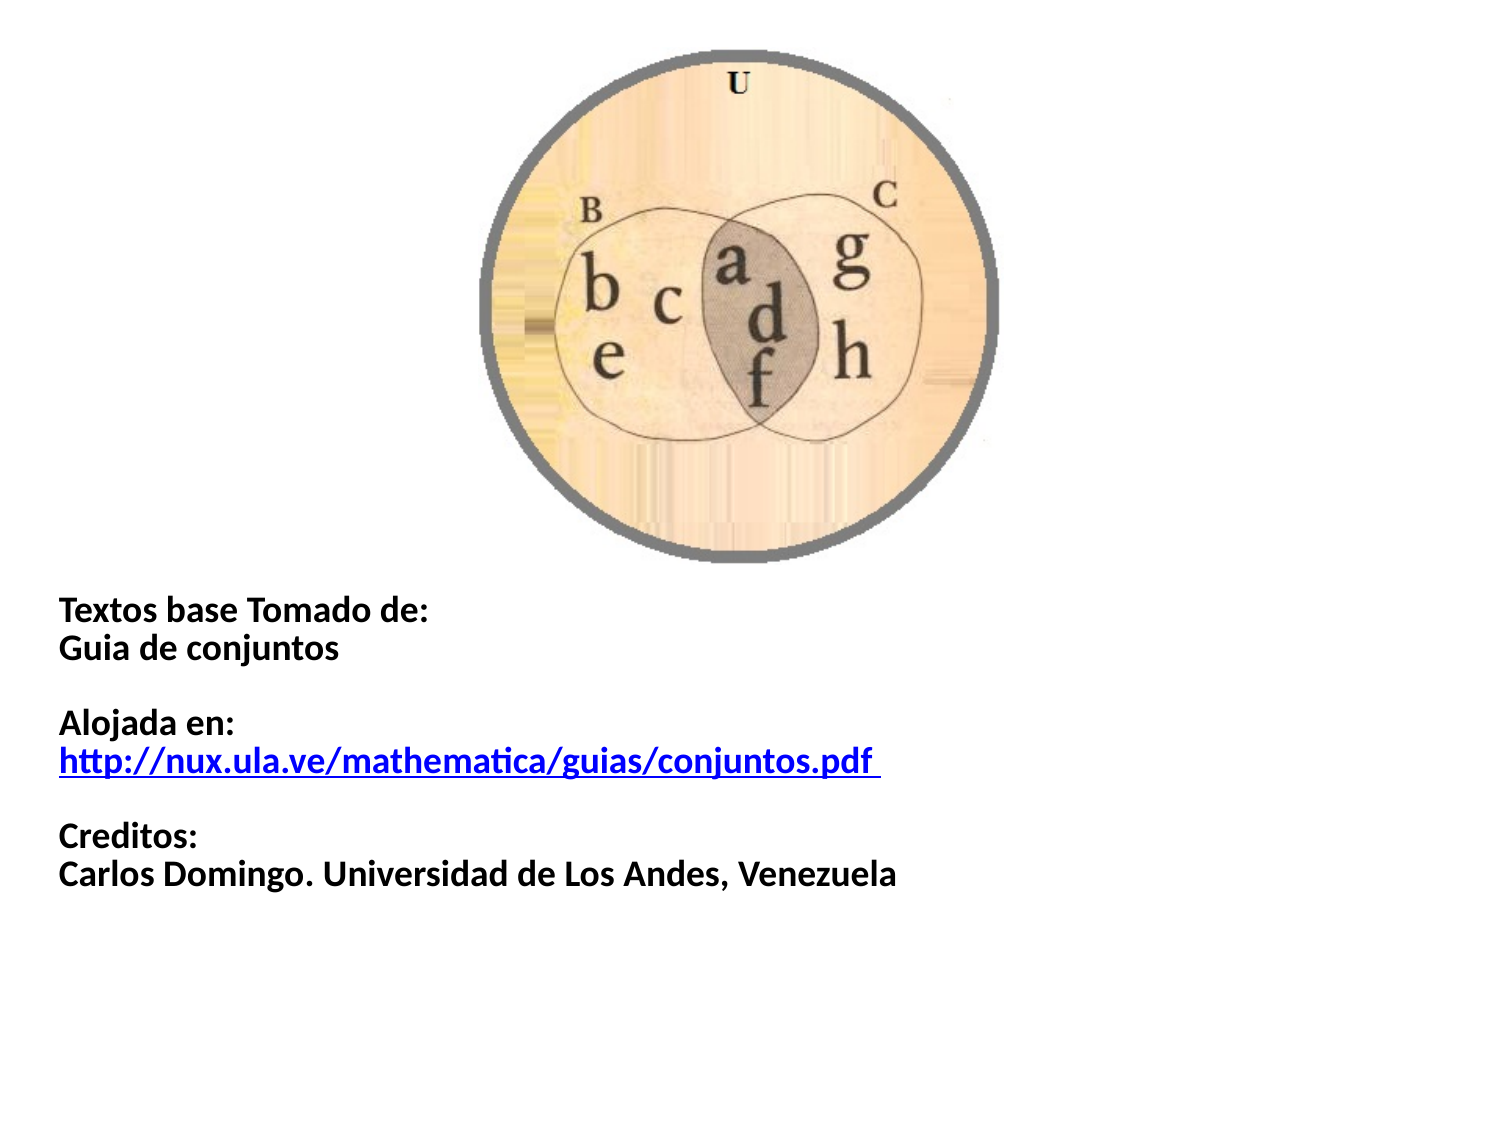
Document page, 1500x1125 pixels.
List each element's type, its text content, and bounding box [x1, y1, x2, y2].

title Textos base Tomado de: Guia de conjuntos Alojada en: http://nux.ula.ve/mathematica/guias/conjuntos.pdf Creditos: Carlos Domingo. Universidad de Los Andes, Venezuela [59, 569, 1409, 922]
picture [478, 47, 1004, 565]
